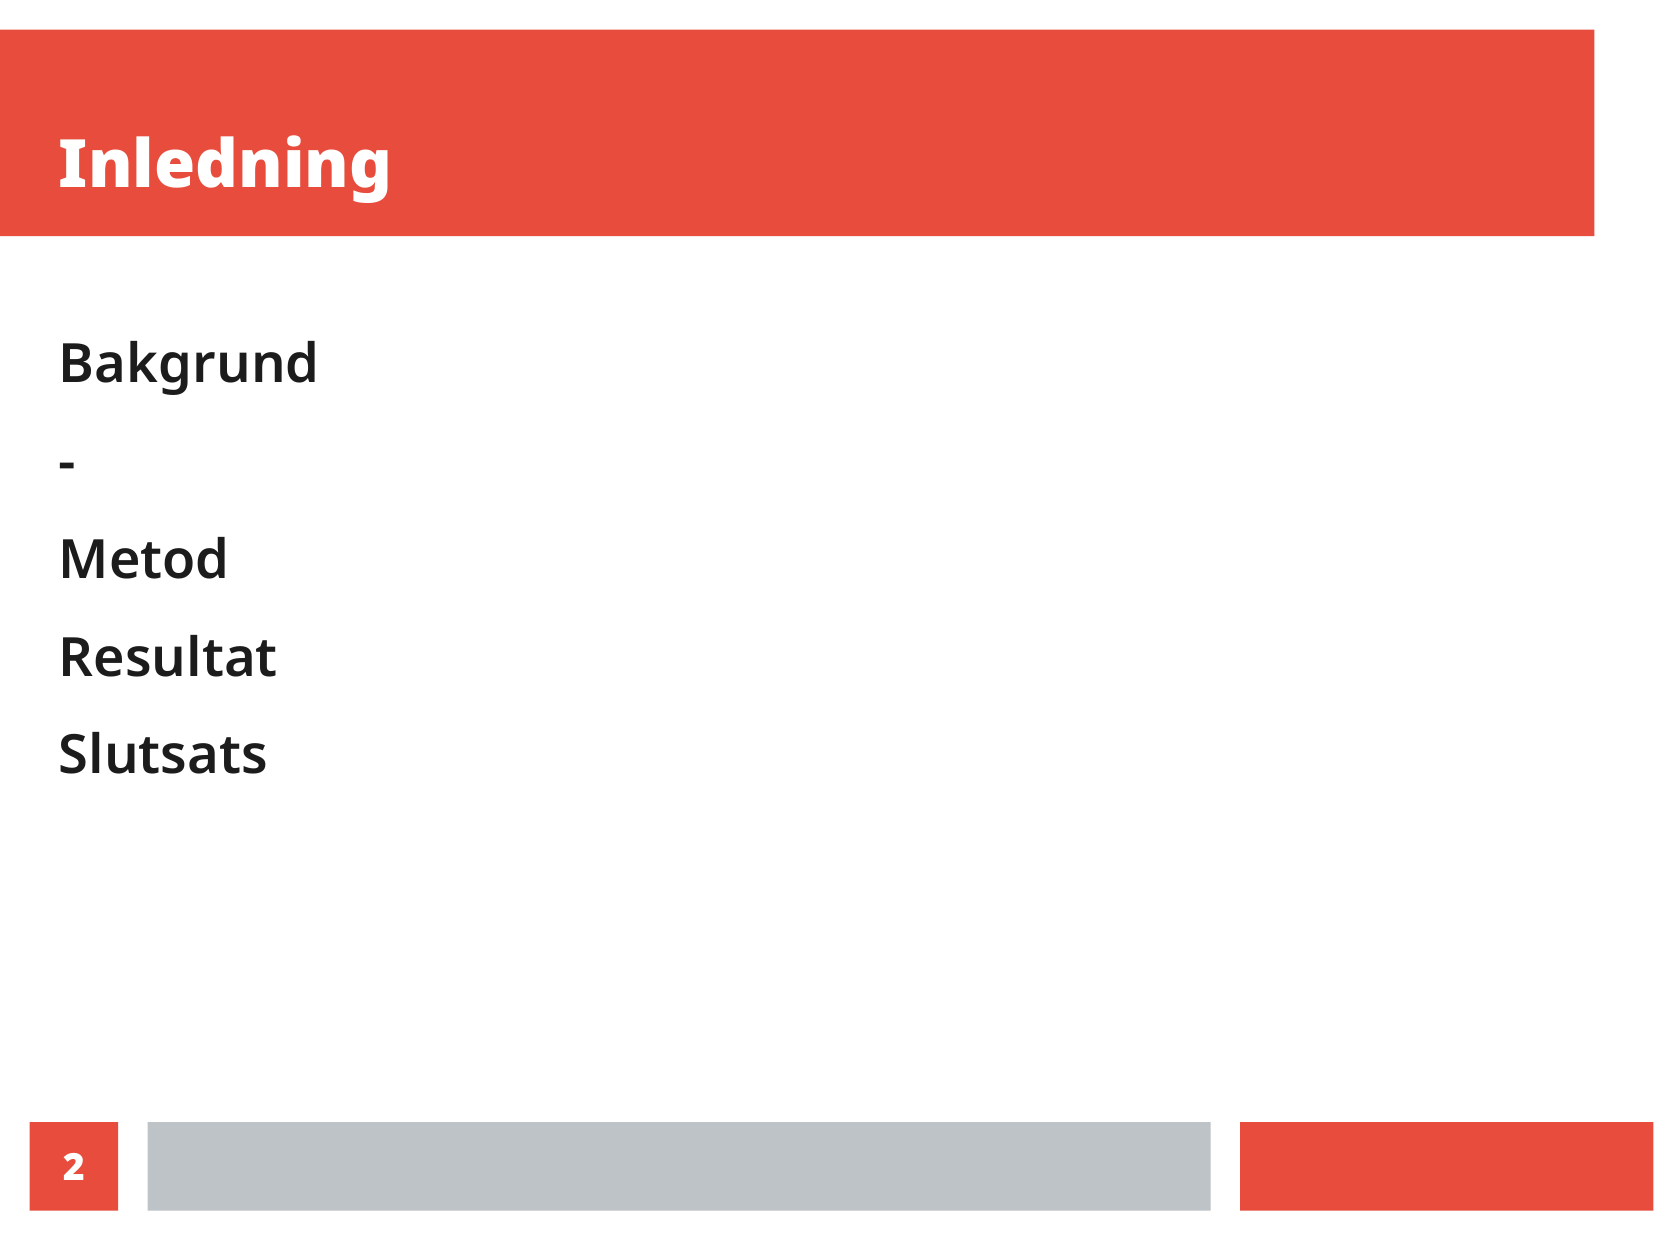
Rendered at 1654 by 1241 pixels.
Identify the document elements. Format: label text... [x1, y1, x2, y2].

list Bakgrund - Metod Resultat Slutsats [59, 324, 1565, 1093]
title Inledning [59, 59, 1595, 207]
